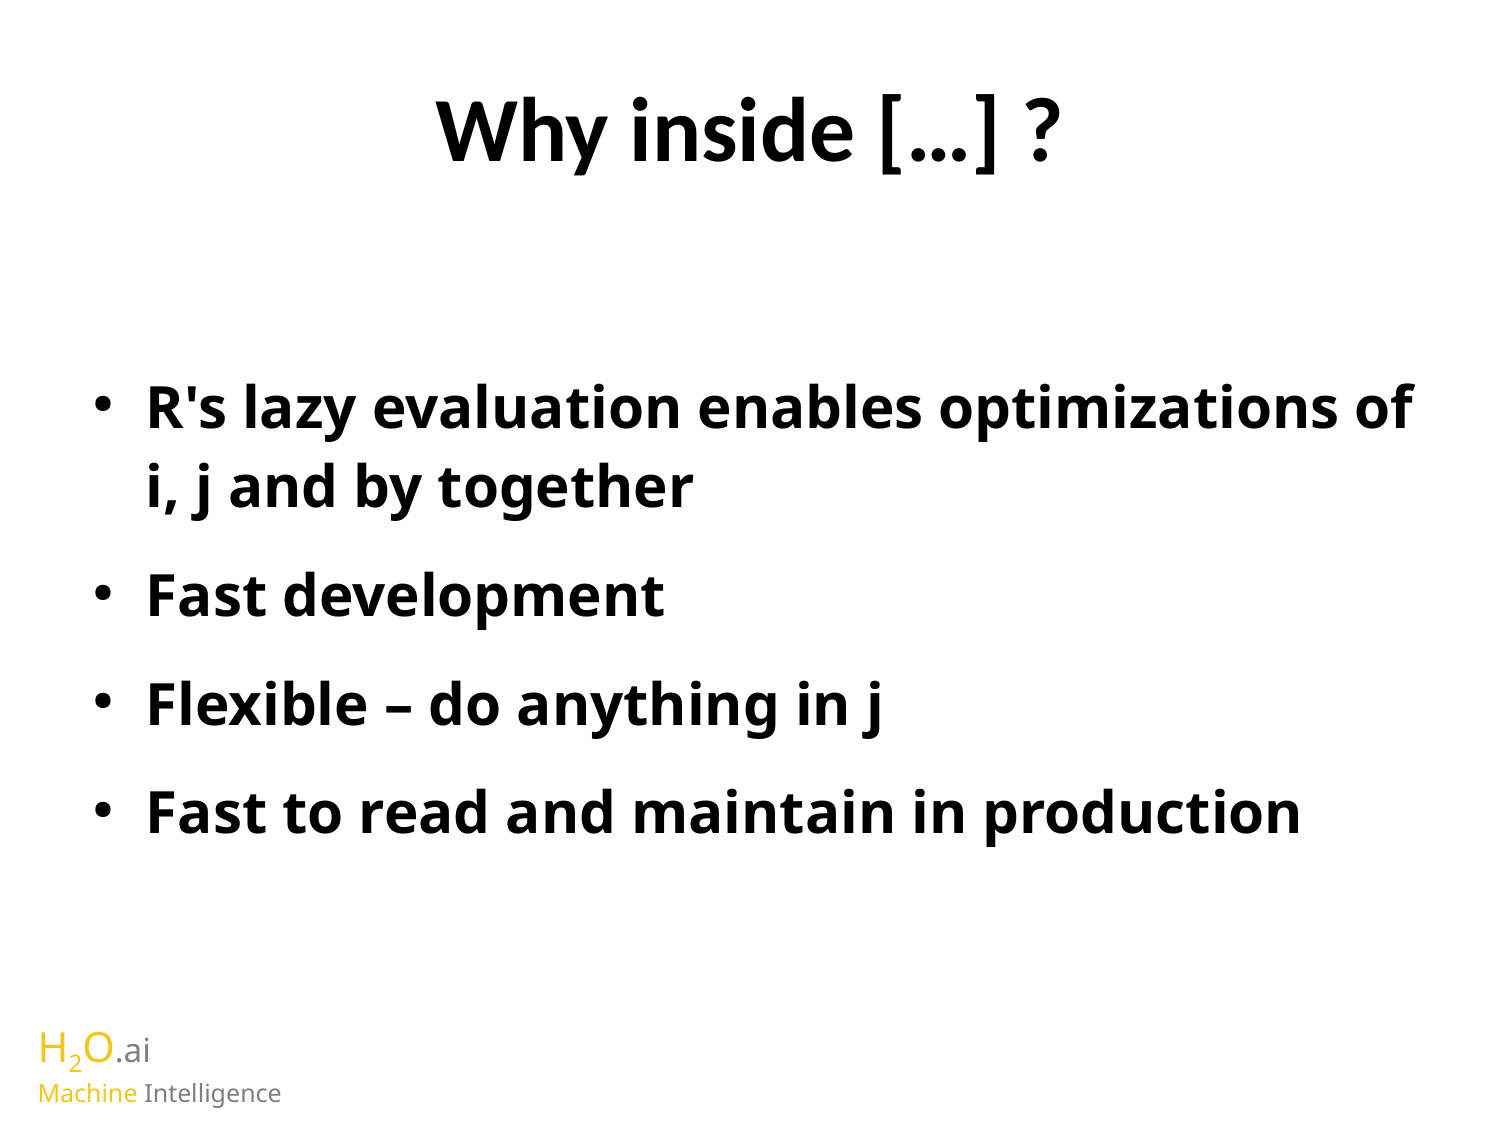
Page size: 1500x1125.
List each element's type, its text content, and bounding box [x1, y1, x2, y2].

list R's lazy evaluation enables optimizations of i, j and by together Fast development Flexible – do anything in j Fast to read and maintain in production [75, 262, 1425, 1125]
title Why inside […] ? [75, 15, 1425, 262]
